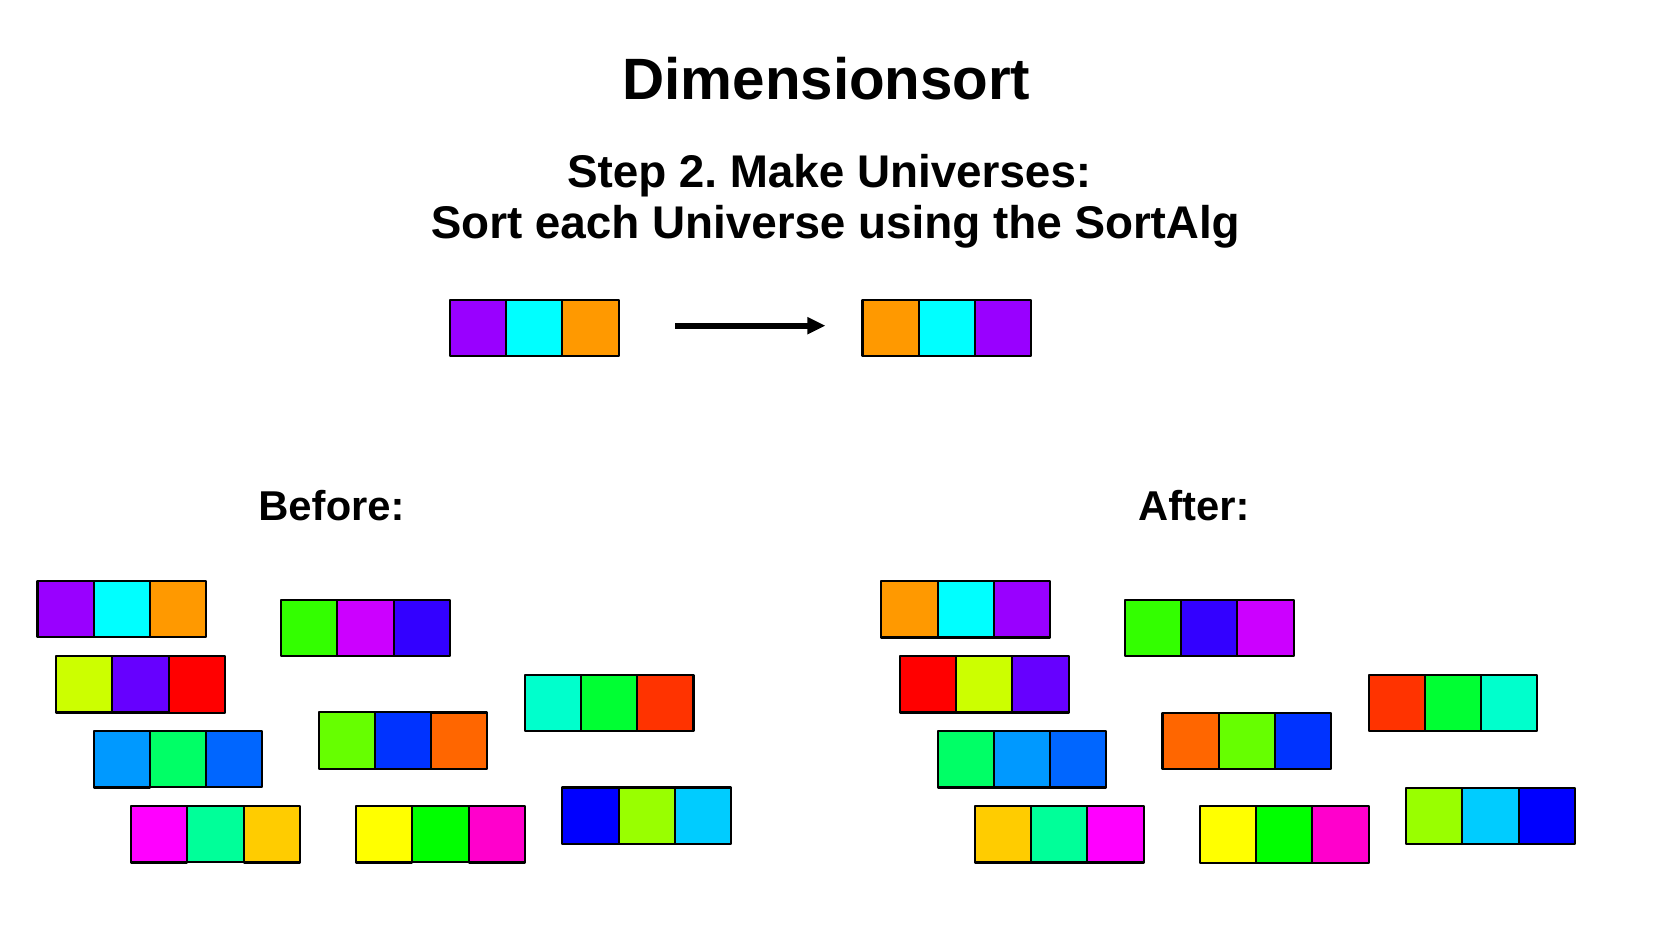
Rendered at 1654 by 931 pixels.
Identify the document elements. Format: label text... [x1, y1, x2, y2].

text_box [450, 300, 619, 357]
text_box [1406, 787, 1575, 844]
text_box [131, 806, 300, 863]
text_box [1125, 600, 1294, 657]
text_box After: [1050, 450, 1339, 563]
text_box [1199, 806, 1369, 863]
text_box [37, 581, 207, 638]
text_box [862, 300, 1032, 357]
text_box [524, 674, 694, 732]
text_box [93, 731, 263, 788]
text_box [881, 581, 1051, 638]
text_box [1368, 675, 1538, 732]
text_box [56, 656, 225, 713]
text_box [318, 712, 488, 769]
text_box [281, 599, 450, 657]
title Dimensionsort [82, 2, 1571, 158]
text_box Step 2. Make Universes: Sort each Universe using the SortAlg [388, 138, 1283, 257]
subtitle Before: [187, 450, 476, 563]
text_box [937, 731, 1107, 788]
text_box [974, 806, 1144, 863]
text_box [356, 806, 525, 863]
text_box [1162, 712, 1332, 769]
text_box [900, 656, 1069, 713]
text_box [562, 787, 731, 844]
